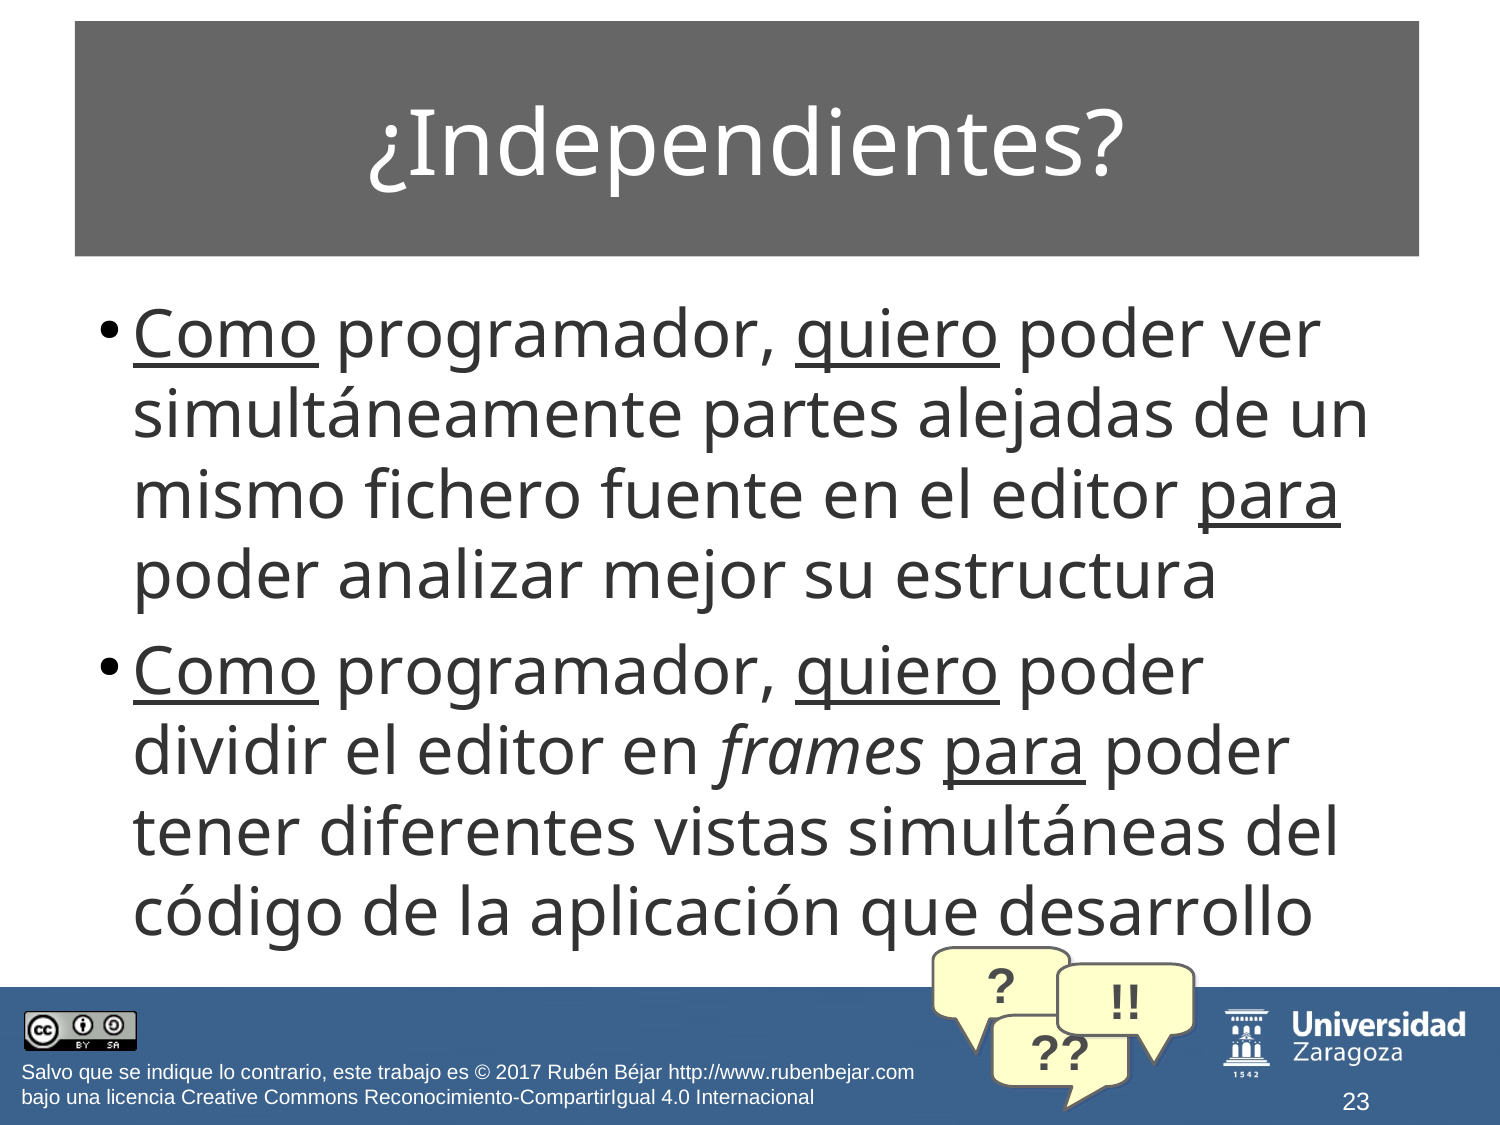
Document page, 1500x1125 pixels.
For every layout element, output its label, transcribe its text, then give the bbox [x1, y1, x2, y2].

text_box ?? [992, 1015, 1129, 1111]
title ¿Independientes? [74, 21, 1420, 257]
list Como programador, quiero poder ver simultáneamente partes alejadas de un mismo fichero fuente en el editor para poder analizar mejor su estructura Como programador, quiero poder dividir el editor en frames para poder tener diferentes vistas simultáneas del código de la aplicación que desarrollo [82, 283, 1418, 957]
picture [0, 987, 1500, 1125]
text_box !! [1057, 963, 1194, 1065]
text_box ? [933, 947, 1070, 1055]
